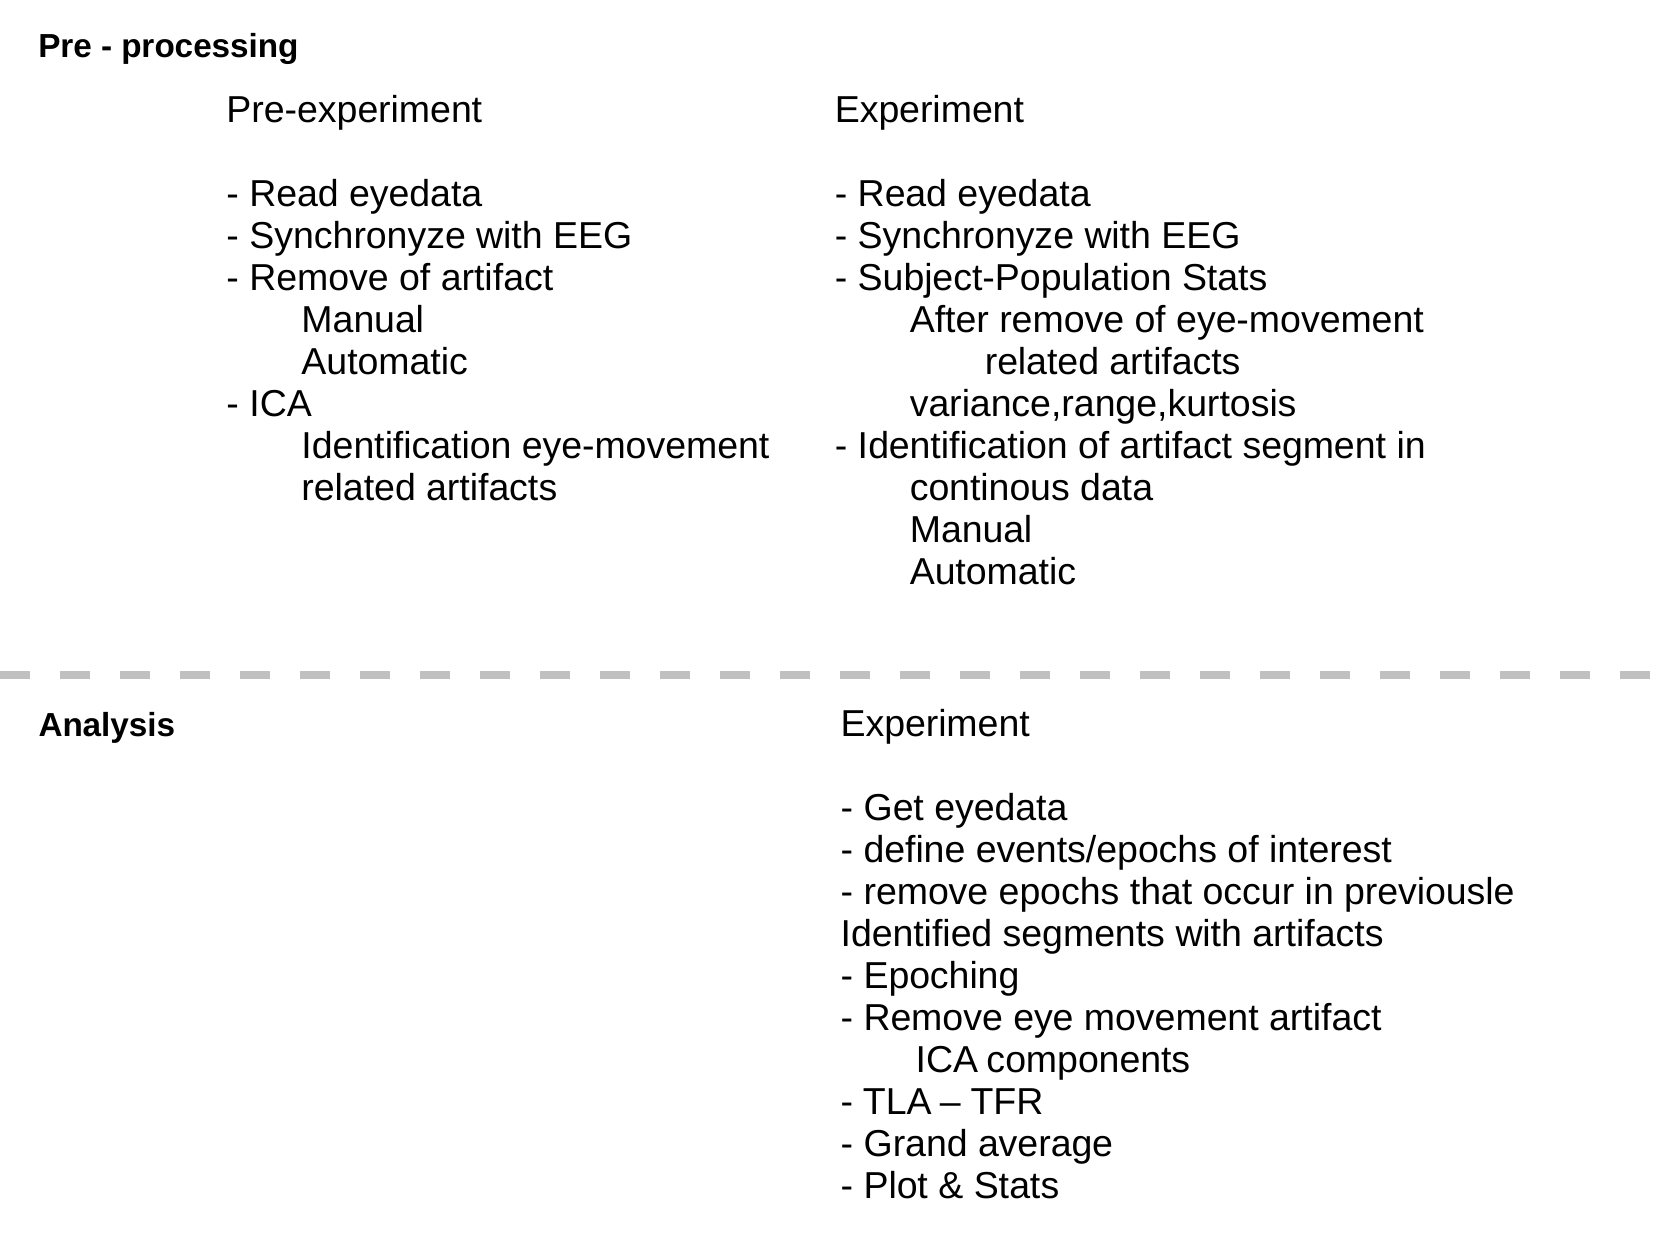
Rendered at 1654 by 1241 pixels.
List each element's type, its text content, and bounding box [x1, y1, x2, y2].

text_box Analysis [23, 698, 191, 775]
text_box Pre - processing [23, 19, 314, 96]
text_box Experiment - Get eyedata - define events/epochs of interest - remove epochs that occur in previousle Identified segments with artifacts - Epoching - Remove eye movement artifact ICA components - TLA – TFR - Grand average - Plot & Stats [825, 695, 1530, 1214]
text_box Experiment - Read eyedata - Synchronyze with EEG - Subject-Population Stats After remove of eye-movement related artifacts variance,range,kurtosis - Identification of artifact segment in continous data Manual Automatic [820, 80, 1441, 642]
text_box Pre-experiment - Read eyedata - Synchronyze with EEG - Remove of artifact Manual Automatic - ICA Identification eye-movement related artifacts [211, 80, 785, 516]
